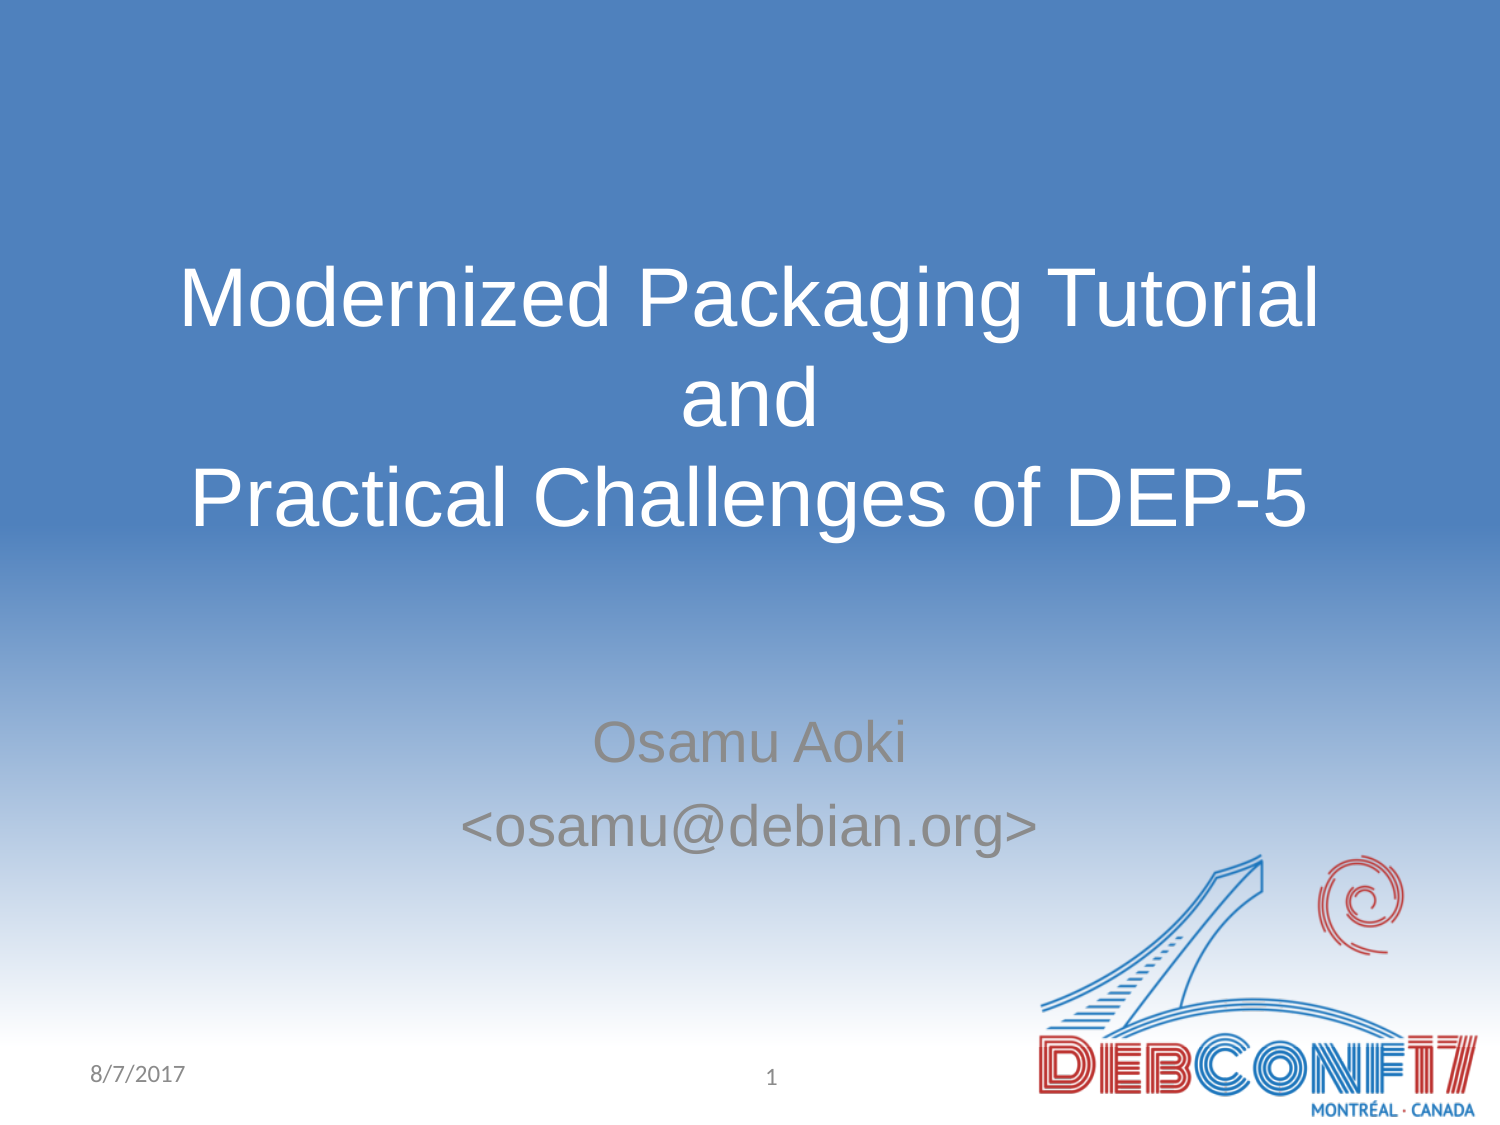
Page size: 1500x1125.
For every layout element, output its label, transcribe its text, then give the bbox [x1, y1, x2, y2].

title Modernized Packaging Tutorial and Practical Challenges of DEP-5 [112, 196, 1388, 591]
subtitle Osamu Aoki <osamu@debian.org> [225, 637, 1275, 925]
slide_number 8/7/2017 [75, 1042, 425, 1103]
picture [999, 806, 1500, 1125]
slide_number 19 [442, 1045, 793, 1106]
